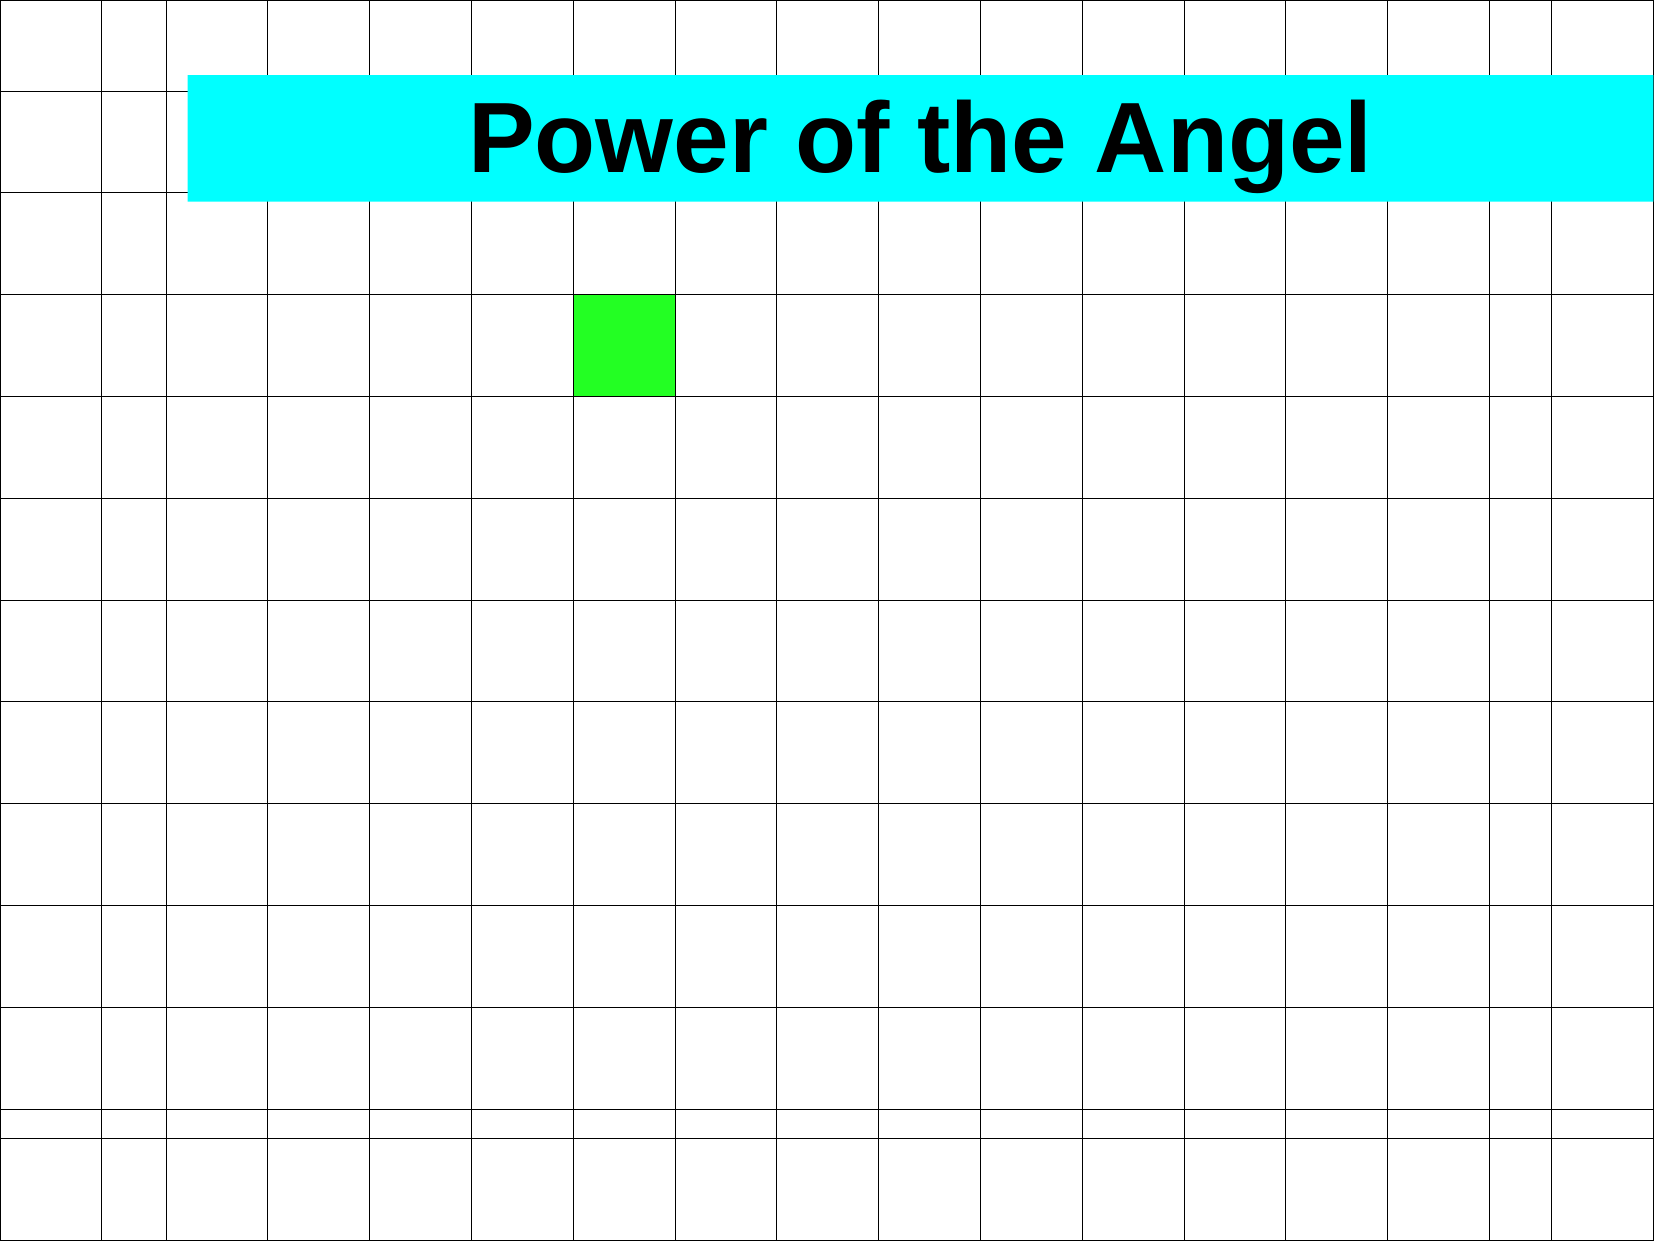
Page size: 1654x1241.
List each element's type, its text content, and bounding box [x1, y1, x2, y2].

text_box Power of the Angel [187, 75, 1654, 202]
text_box [0, 0, 1654, 1241]
